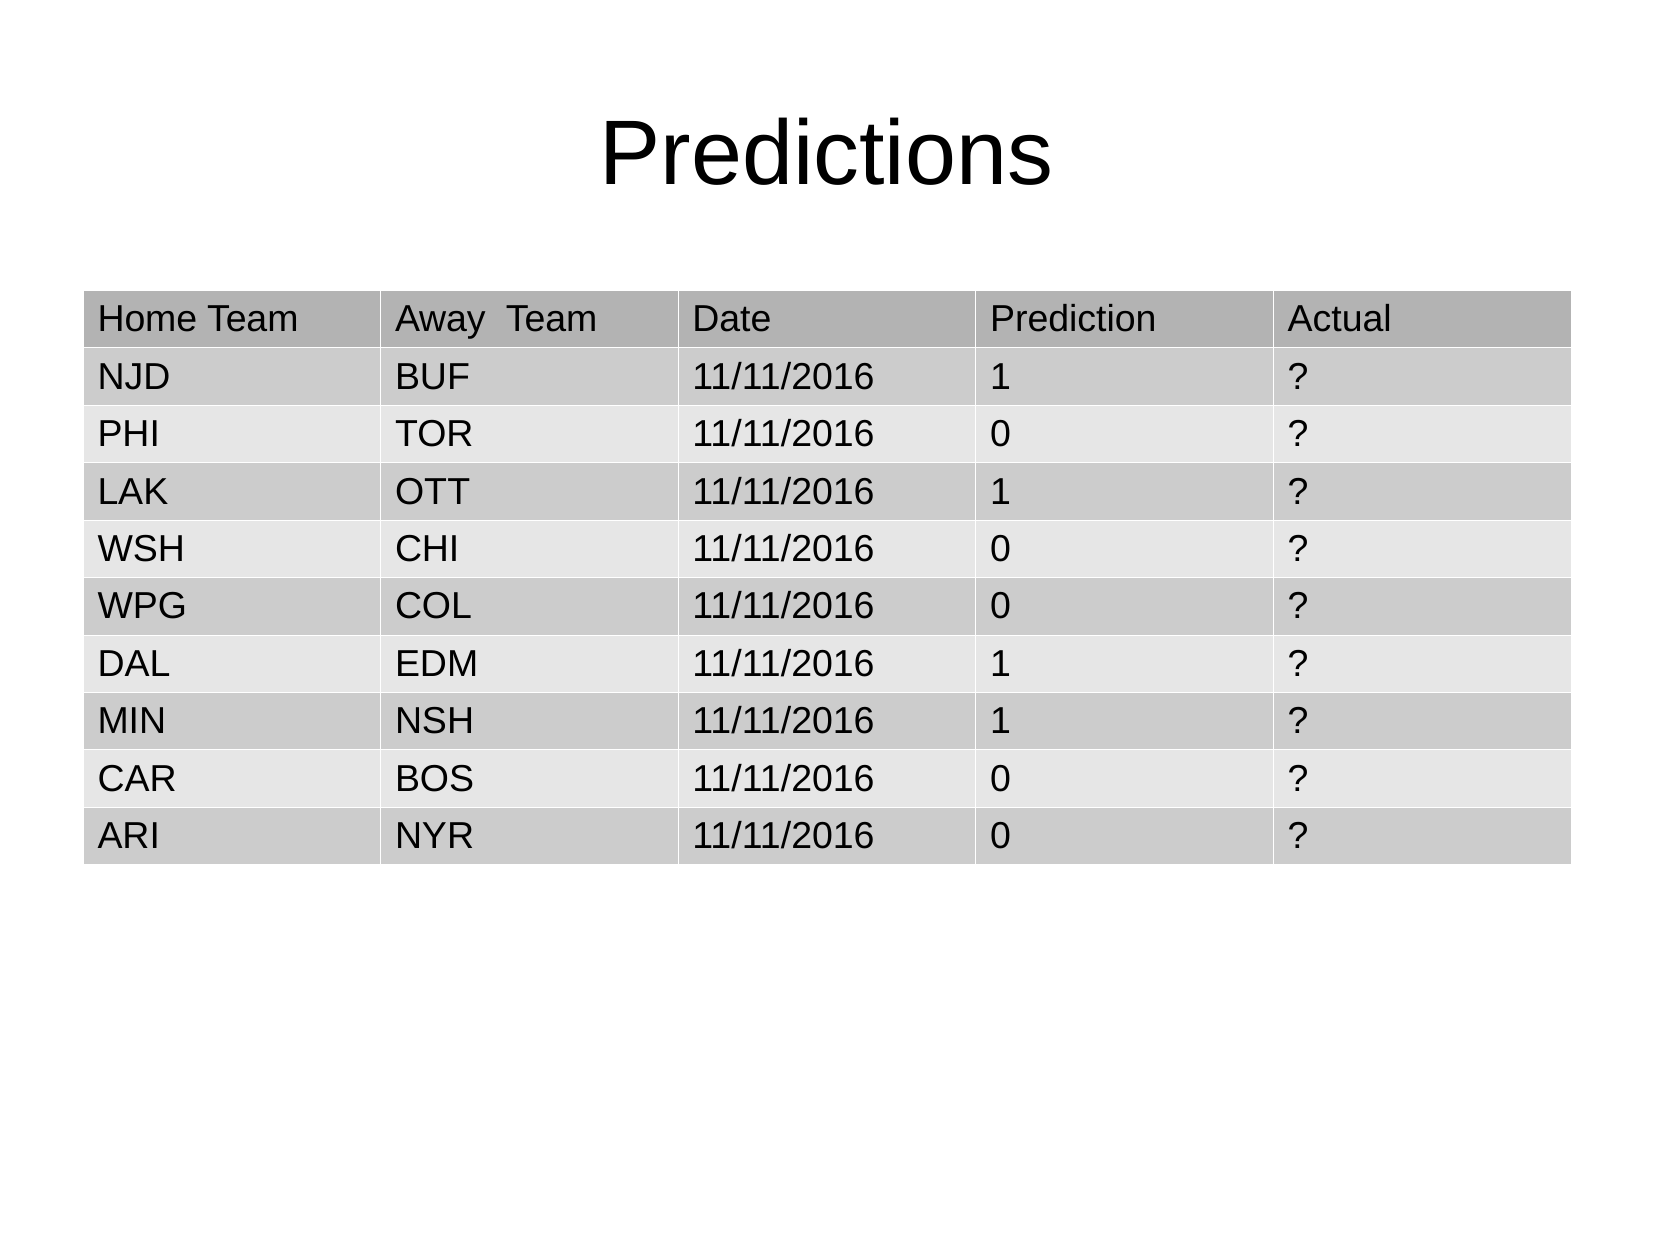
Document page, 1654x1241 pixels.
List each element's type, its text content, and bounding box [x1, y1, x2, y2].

table_cell BOS [381, 750, 678, 807]
table_cell 11/11/2016 [679, 636, 975, 692]
table_cell ? [1274, 521, 1571, 577]
table_cell ? [1274, 406, 1571, 462]
table_header Date [679, 291, 975, 347]
table_cell ? [1274, 578, 1571, 635]
table_cell ARI [84, 808, 380, 864]
title Predictions [82, 49, 1571, 257]
table_cell NSH [381, 693, 678, 749]
table_cell COL [381, 578, 678, 635]
table_cell 11/11/2016 [679, 521, 975, 577]
table_cell 0 [976, 578, 1273, 635]
table_cell ? [1274, 693, 1571, 749]
table_cell CHI [381, 521, 678, 577]
table_cell BUF [381, 348, 678, 405]
table_cell PHI [84, 406, 380, 462]
table_header Actual [1274, 291, 1571, 347]
table_cell 11/11/2016 [679, 406, 975, 462]
table_cell 11/11/2016 [679, 348, 975, 405]
table_cell ? [1274, 808, 1571, 864]
table_cell 1 [976, 636, 1273, 692]
table_cell WSH [84, 521, 380, 577]
table_cell TOR [381, 406, 678, 462]
table_cell ? [1274, 463, 1571, 520]
table_cell OTT [381, 463, 678, 520]
table_cell 1 [976, 463, 1273, 520]
table_cell 0 [976, 521, 1273, 577]
table_cell 11/11/2016 [679, 808, 975, 864]
table_header Prediction [976, 291, 1273, 347]
table_header Away Team [381, 291, 678, 347]
table_cell 11/11/2016 [679, 463, 975, 520]
table_cell 0 [976, 750, 1273, 807]
table_cell MIN [84, 693, 380, 749]
table_cell 11/11/2016 [679, 578, 975, 635]
table_cell NJD [84, 348, 380, 405]
table_header Home Team [84, 291, 380, 347]
table_cell EDM [381, 636, 678, 692]
table_cell 1 [976, 348, 1273, 405]
table_cell ? [1274, 750, 1571, 807]
table_cell LAK [84, 463, 380, 520]
table_cell 11/11/2016 [679, 750, 975, 807]
table_cell NYR [381, 808, 678, 864]
table_cell ? [1274, 636, 1571, 692]
table_cell 11/11/2016 [679, 693, 975, 749]
table_cell WPG [84, 578, 380, 635]
table_cell 0 [976, 808, 1273, 864]
table_cell ? [1274, 348, 1571, 405]
table_cell DAL [84, 636, 380, 692]
table_cell CAR [84, 750, 380, 807]
table_cell 1 [976, 693, 1273, 749]
table_cell 0 [976, 406, 1273, 462]
